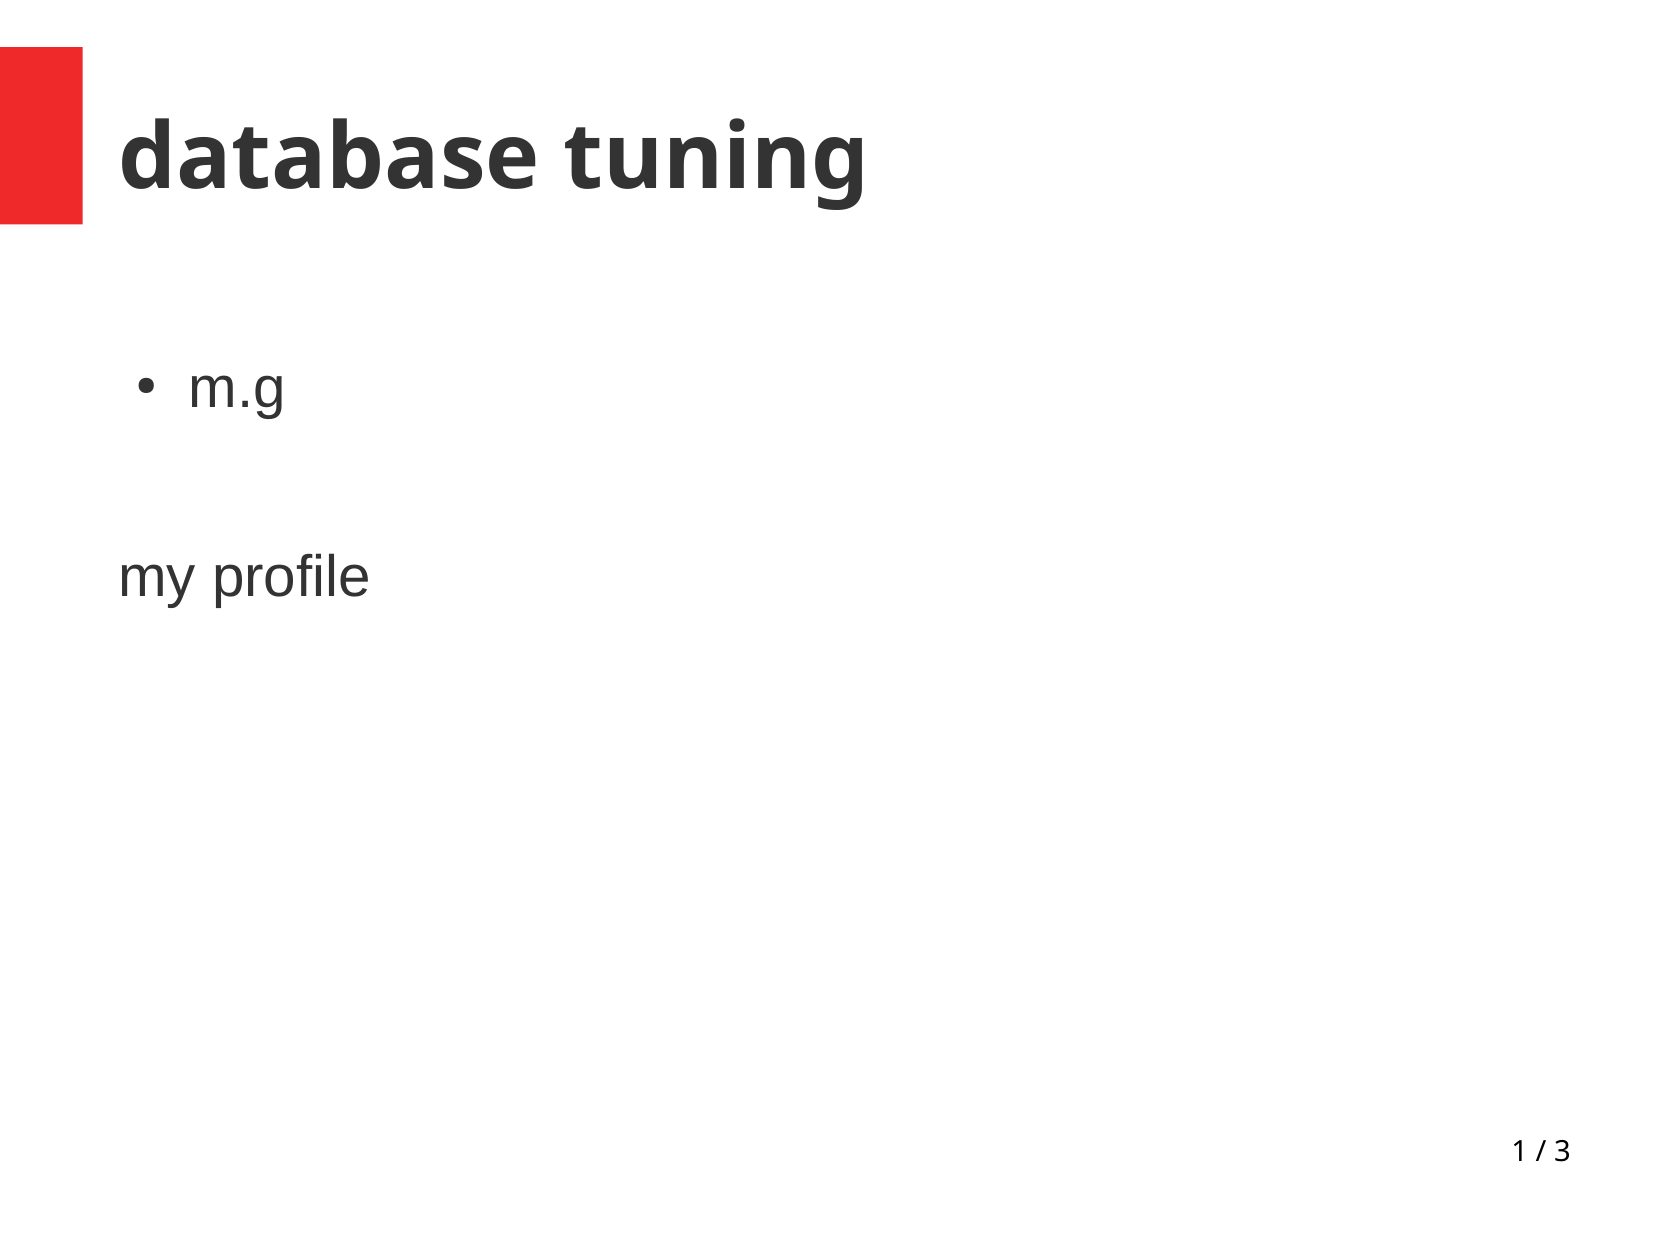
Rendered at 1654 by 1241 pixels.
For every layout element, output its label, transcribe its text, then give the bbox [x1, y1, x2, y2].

title database tuning [118, 49, 1571, 257]
list m.g my profile [118, 354, 1536, 1074]
